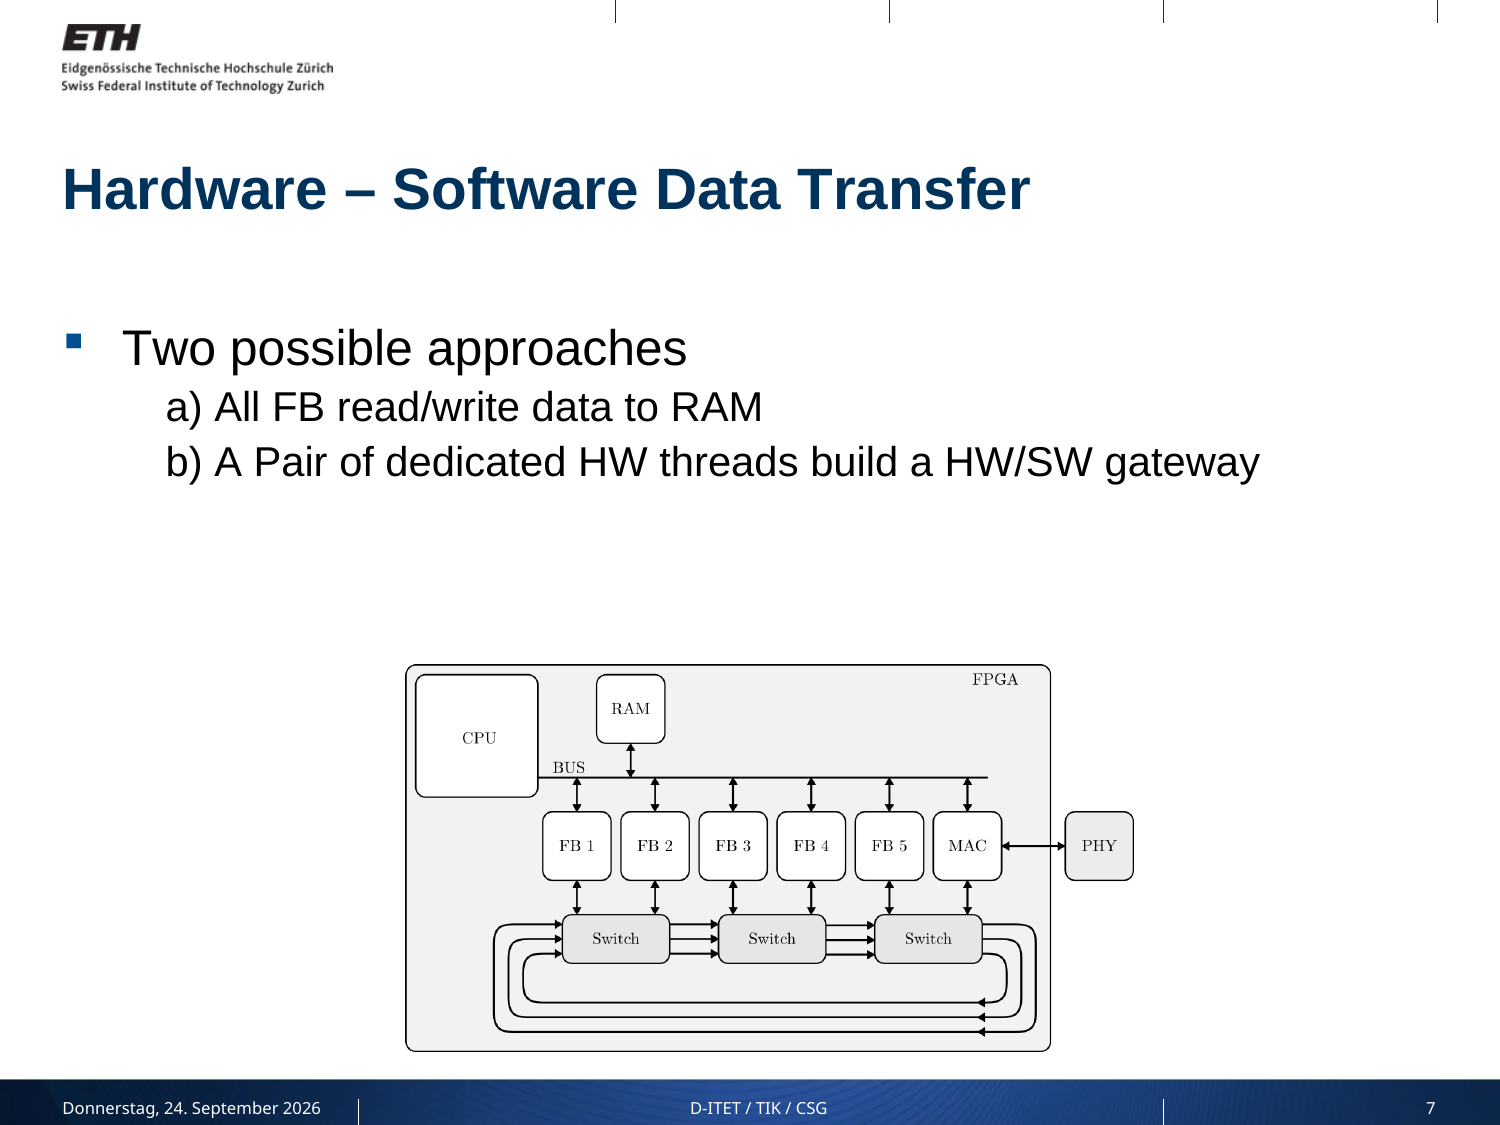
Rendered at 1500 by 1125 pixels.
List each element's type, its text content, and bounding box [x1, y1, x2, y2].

picture [405, 664, 1134, 1052]
list Two possible approaches a) All FB read/write data to RAM b) A Pair of dedicated HW threads build a HW/SW gateway [62, 319, 1438, 1067]
picture [0, 1078, 1500, 1125]
picture [62, 24, 333, 94]
title Hardware – Software Data Transfer [62, 157, 1438, 296]
